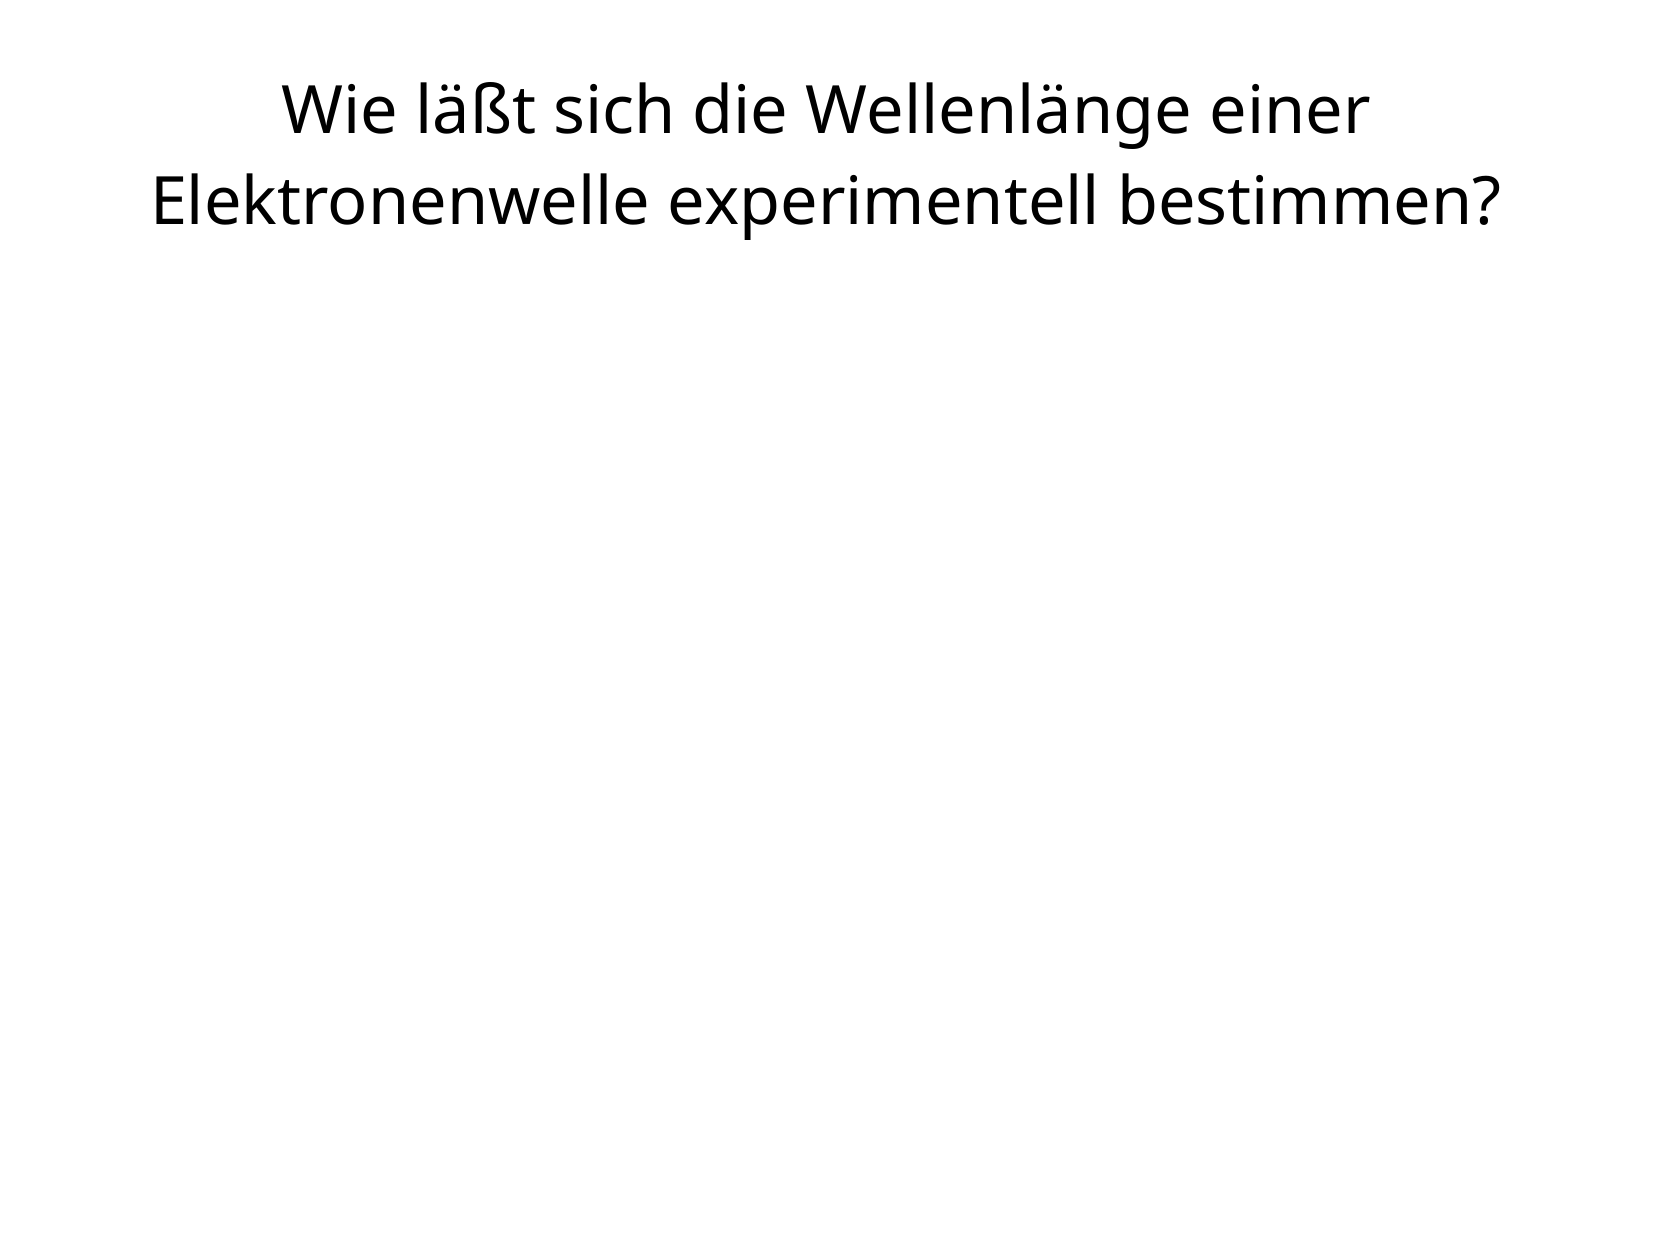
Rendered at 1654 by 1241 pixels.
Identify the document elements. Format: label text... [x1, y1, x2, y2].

title Wie läßt sich die Wellenlänge einer Elektronenwelle experimentell bestimmen? [82, 49, 1571, 257]
